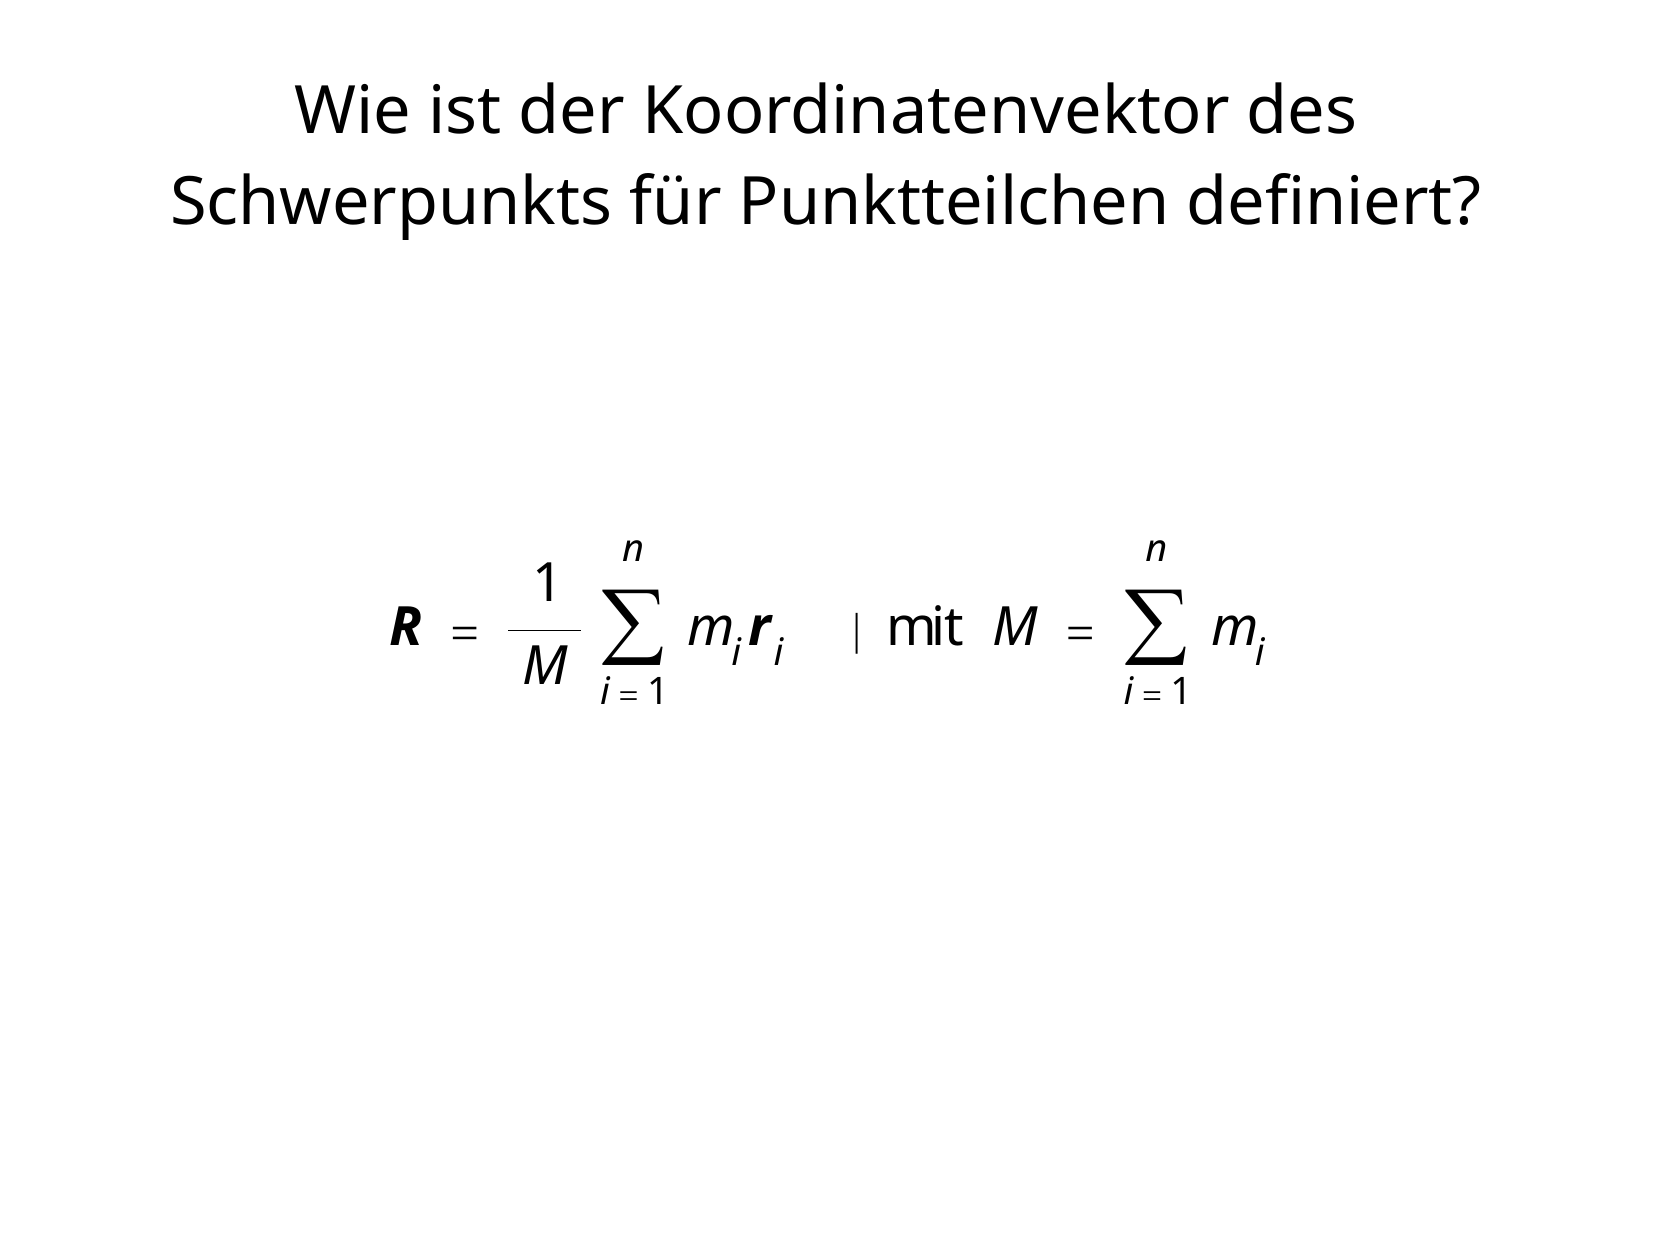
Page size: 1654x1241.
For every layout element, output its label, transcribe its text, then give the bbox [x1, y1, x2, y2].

chart [381, 525, 1272, 716]
title Wie ist der Koordinatenvektor des Schwerpunkts für Punktteilchen definiert? [82, 49, 1571, 257]
